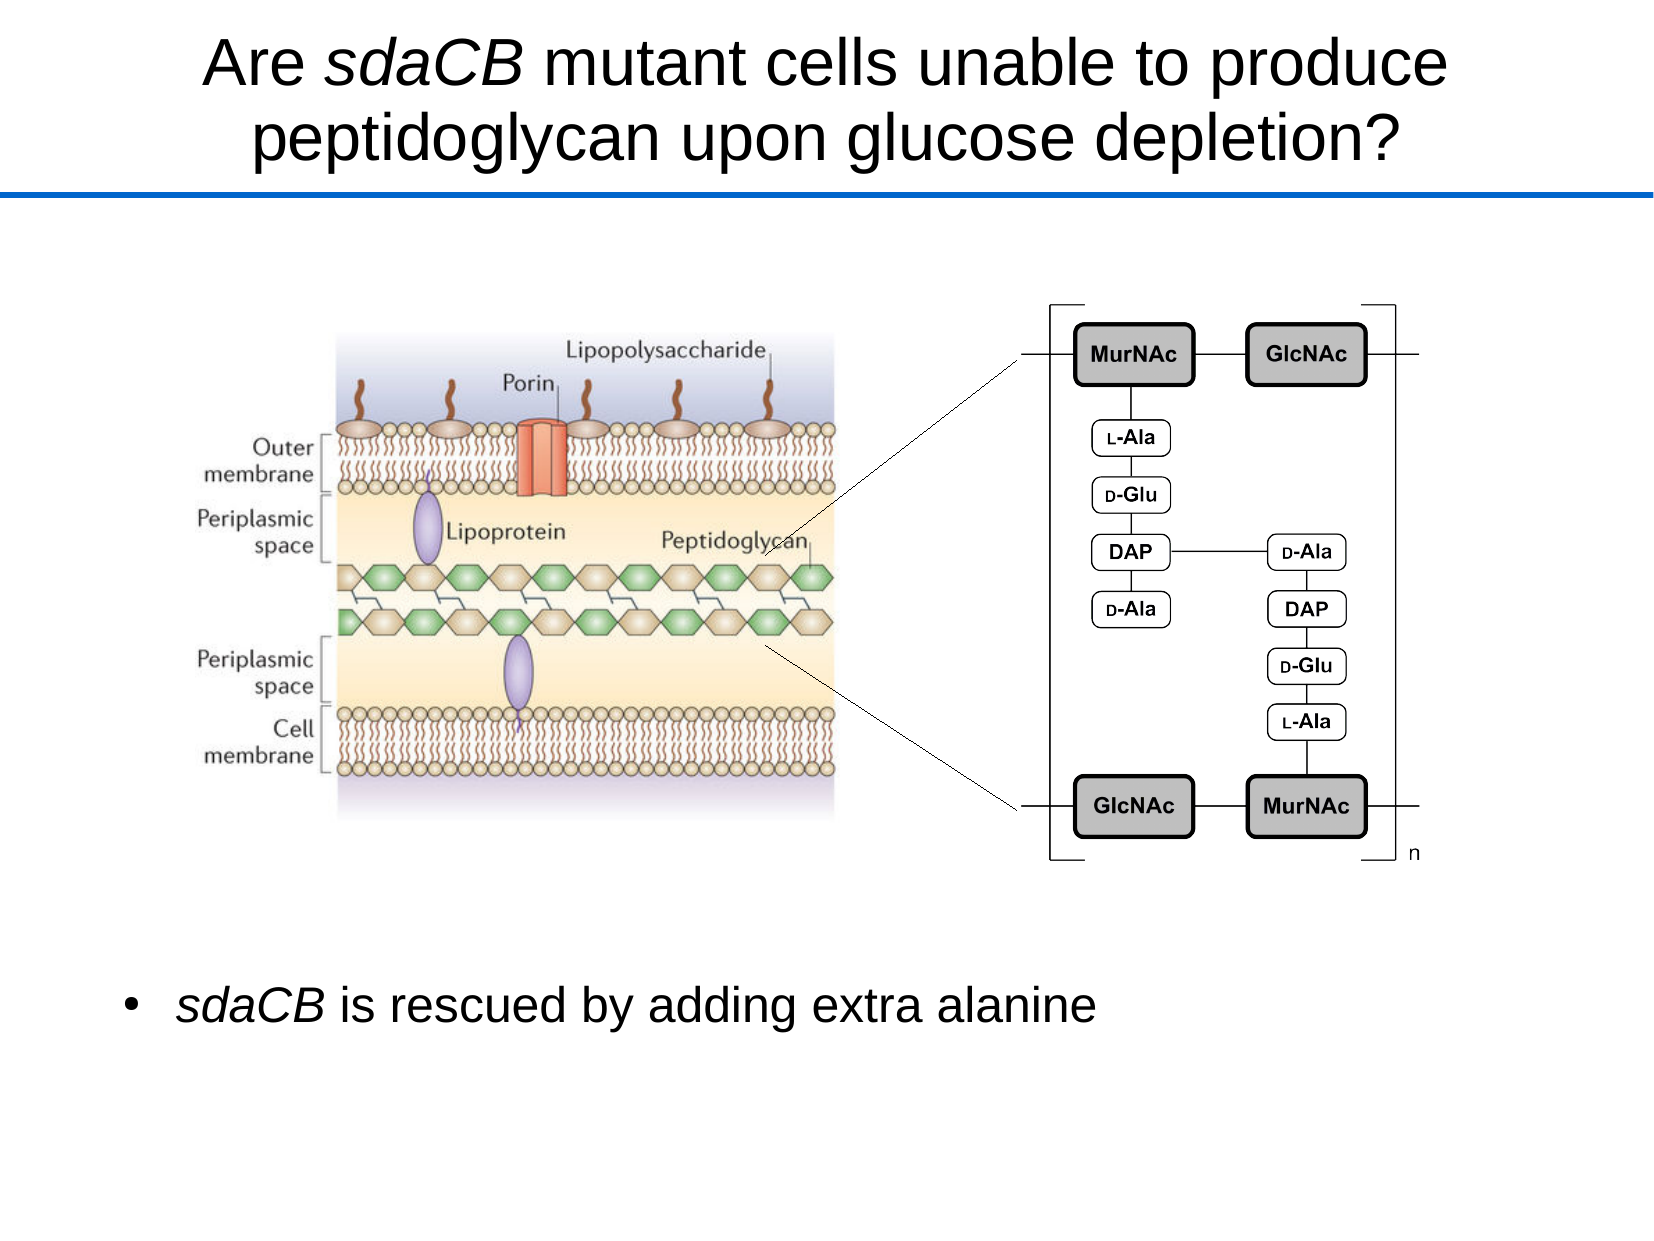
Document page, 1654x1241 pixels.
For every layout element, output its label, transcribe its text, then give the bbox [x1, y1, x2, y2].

picture [1016, 299, 1426, 871]
title Are sdaCB mutant cells unable to produce peptidoglycan upon glucose depletion? [82, 198, 1571, 204]
picture [194, 330, 845, 840]
title Are sdaCB mutant cells unable to produce peptidoglycan upon glucose depletion? [82, 0, 1571, 192]
list sdaCB is rescued by adding extra alanine [105, 977, 1598, 1153]
